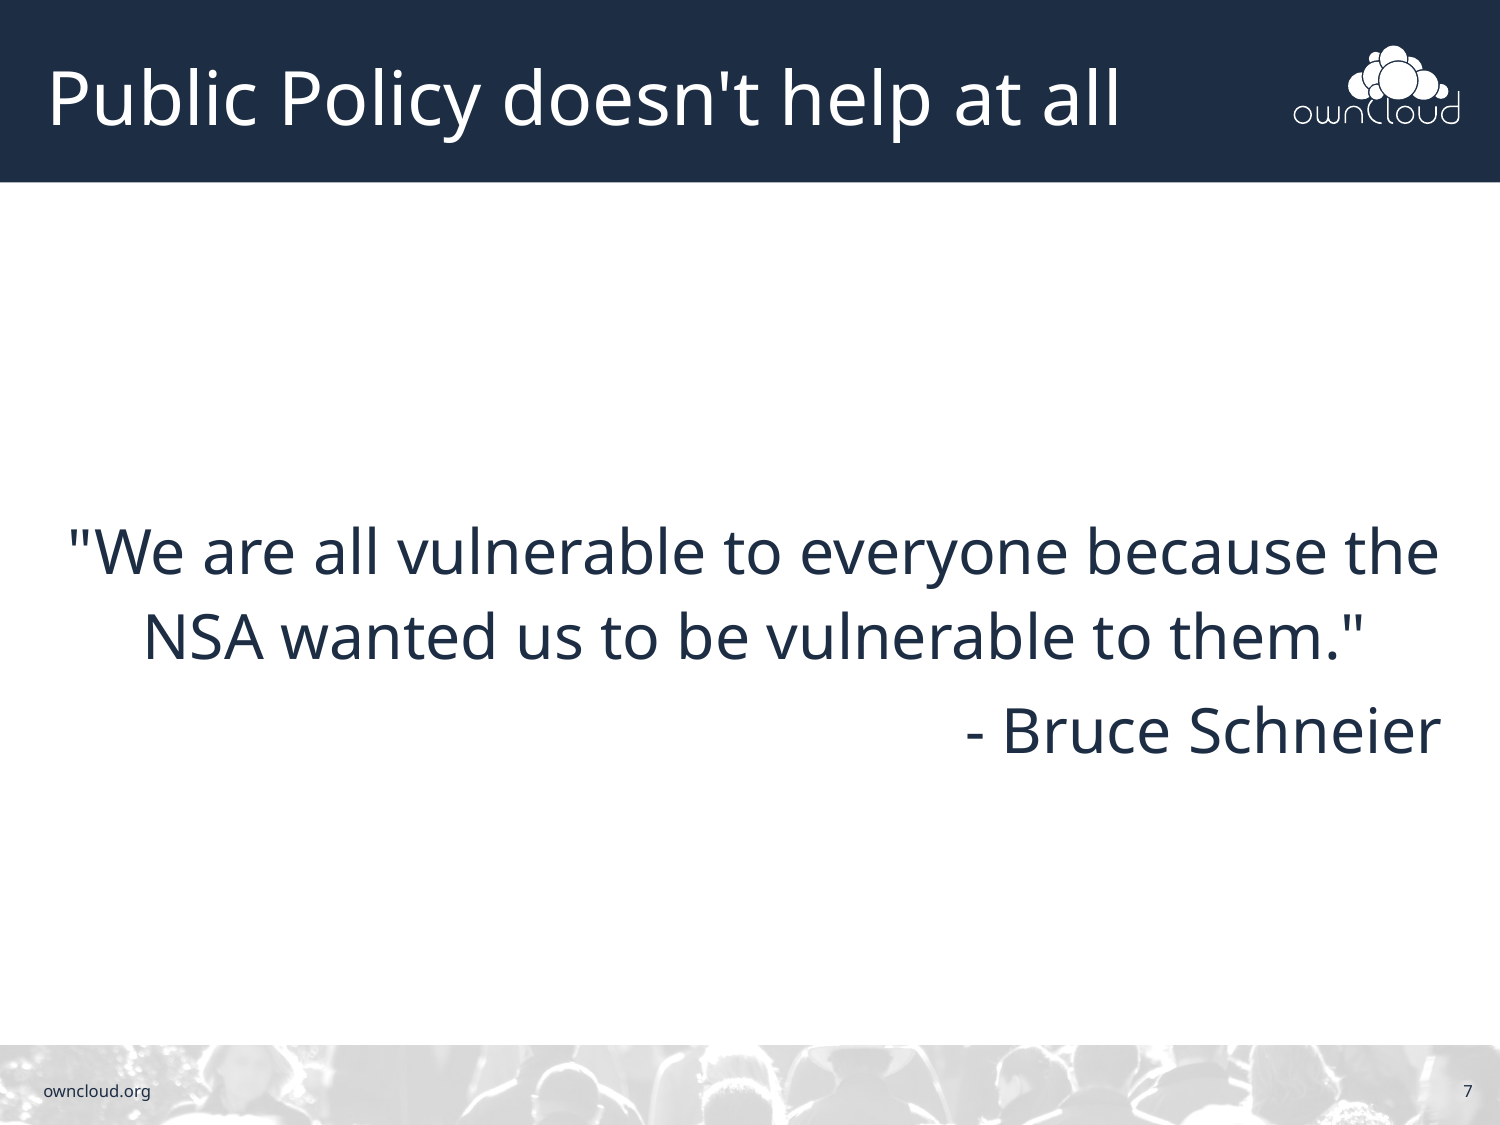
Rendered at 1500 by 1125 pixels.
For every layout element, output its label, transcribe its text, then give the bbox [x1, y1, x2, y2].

title Public Policy doesn't help at all [46, 5, 1258, 187]
picture [0, 1045, 1500, 1125]
list "We are all vulnerable to everyone because the NSA wanted us to be vulnerable to them." - Bruce Schneier [46, 254, 1465, 1026]
